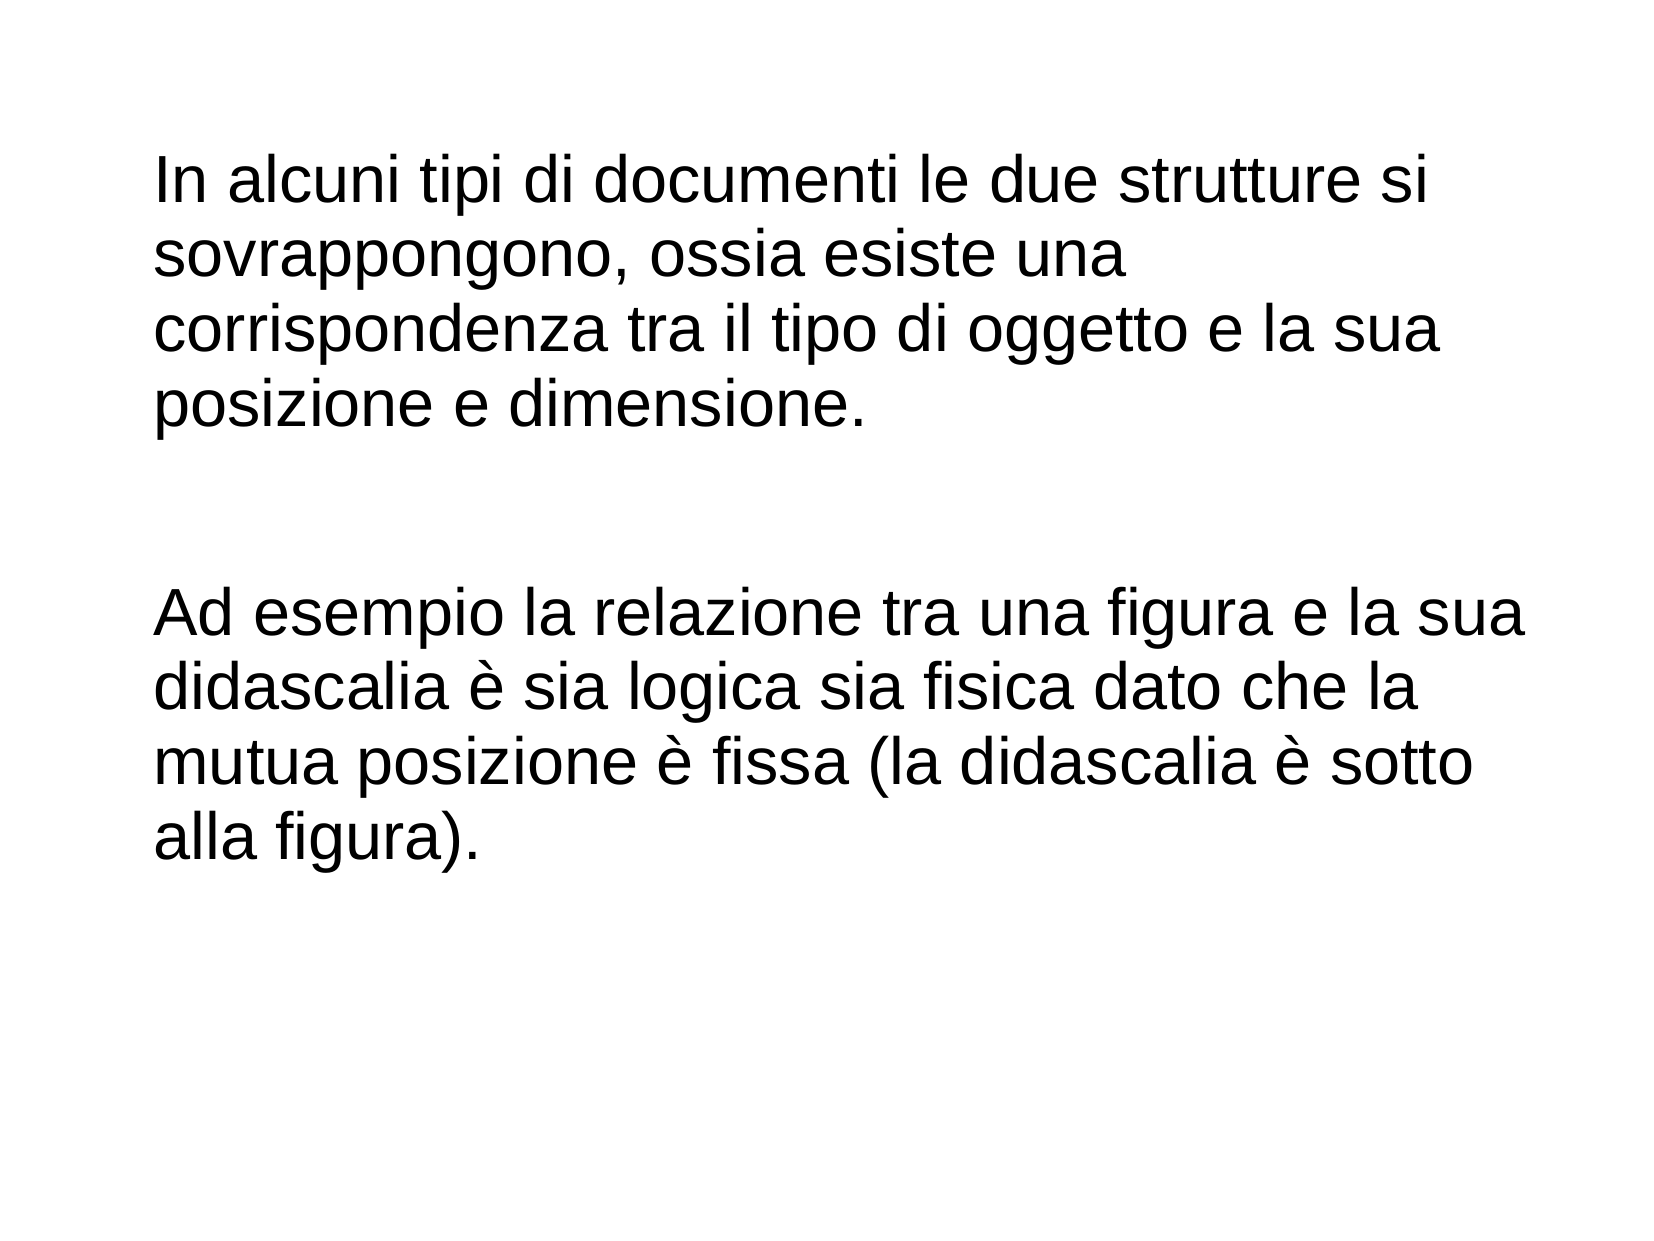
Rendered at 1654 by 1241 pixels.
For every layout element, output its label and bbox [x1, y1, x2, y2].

text_box [82, 141, 1571, 1010]
